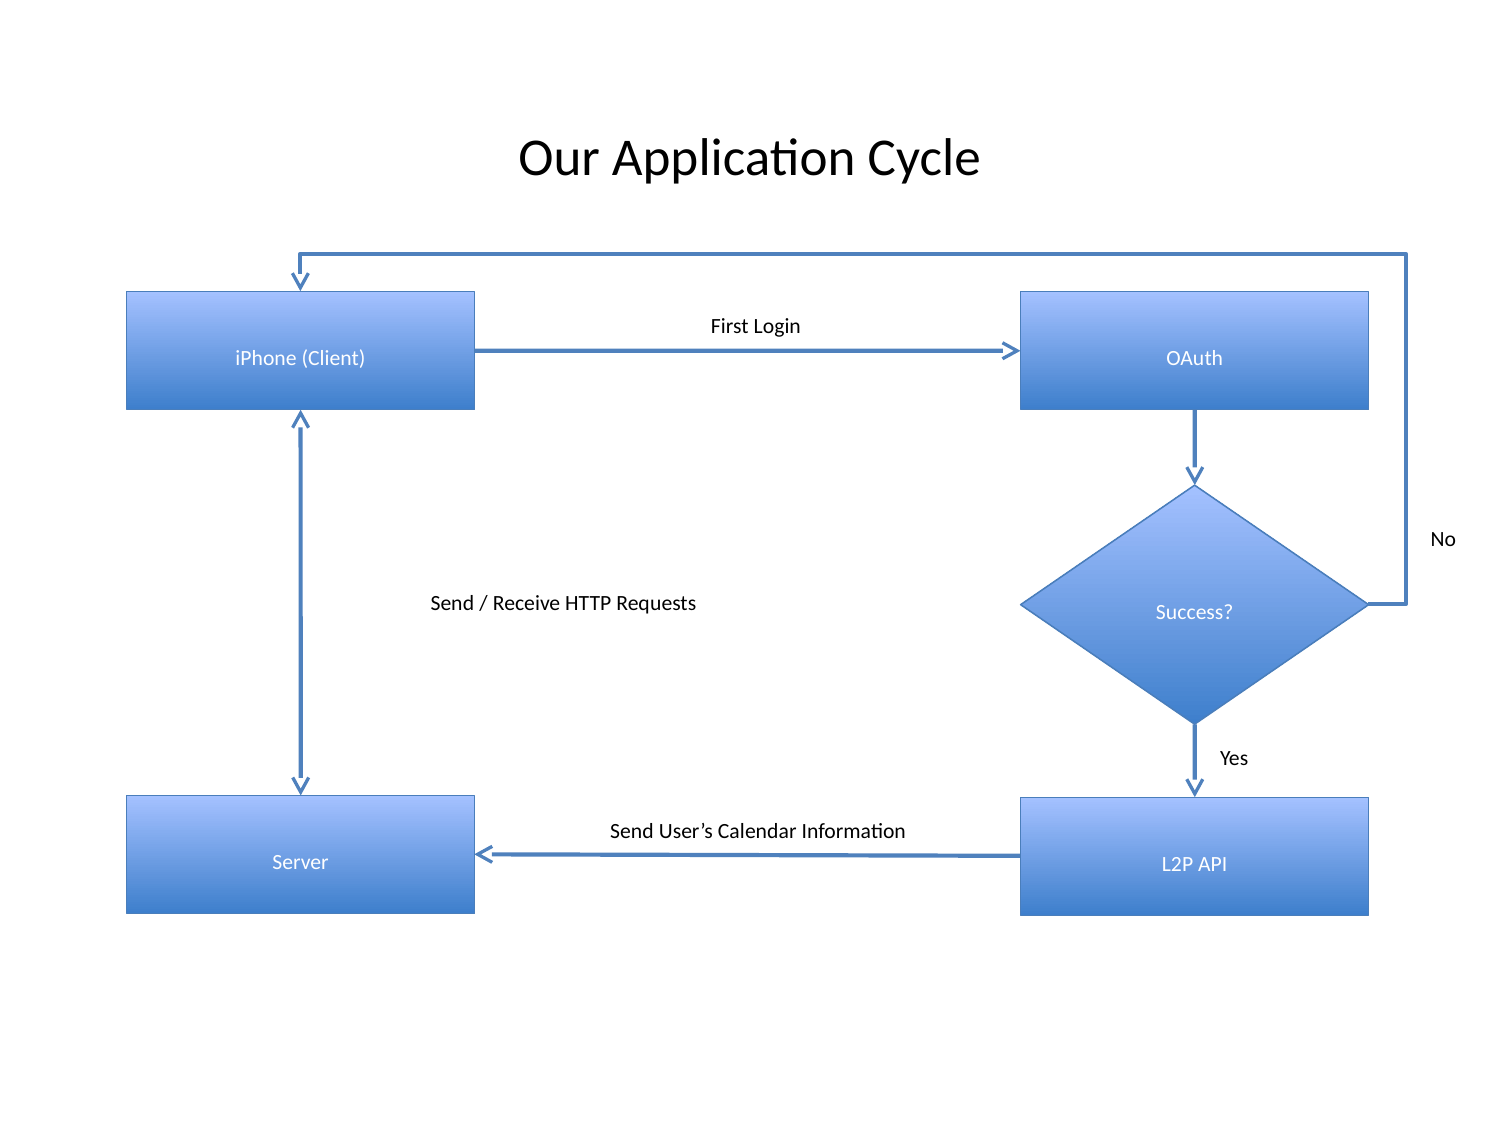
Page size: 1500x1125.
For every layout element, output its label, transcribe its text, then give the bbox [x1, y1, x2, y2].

text_box First Login [696, 288, 816, 349]
text_box iPhone (Client) [127, 292, 475, 410]
text_box Send User’s Calendar Information [595, 794, 921, 854]
text_box Our Application Cycle [74, 45, 1425, 233]
text_box OAuth [1021, 292, 1369, 410]
text_box L2P API [1021, 797, 1369, 915]
text_box No [1415, 501, 1471, 561]
text_box Yes [1205, 720, 1264, 781]
text_box Send / Receive HTTP Requests [415, 565, 711, 626]
text_box Success? [1020, 485, 1368, 724]
text_box Server [127, 796, 475, 914]
